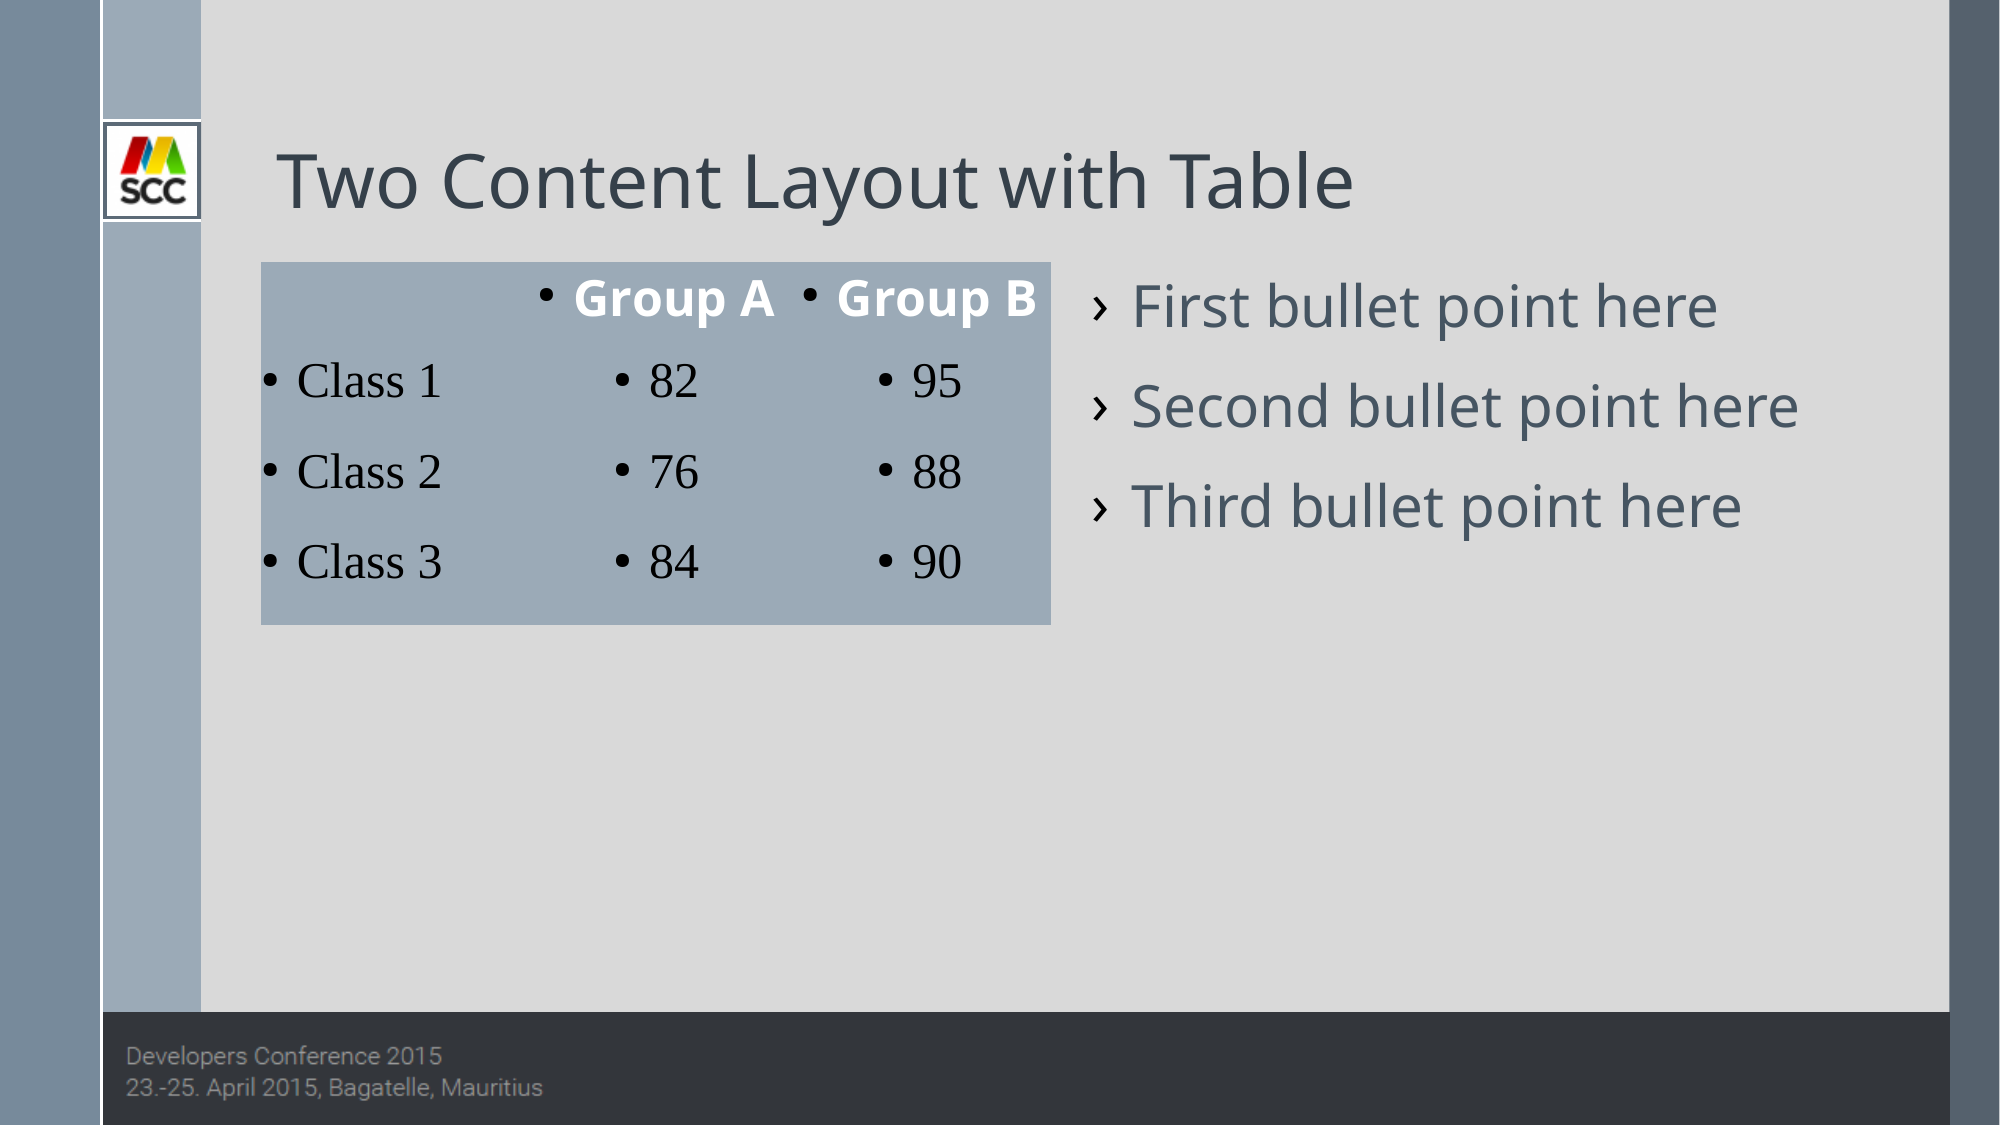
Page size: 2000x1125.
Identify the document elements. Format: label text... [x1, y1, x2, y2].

table_cell 84 [525, 534, 788, 625]
table_cell Class 3 [261, 534, 525, 625]
table_cell Class 2 [261, 444, 525, 534]
table_cell Class 1 [261, 353, 525, 444]
table_header Group A [525, 262, 788, 353]
title Two Content Layout with Table [261, 29, 1867, 233]
table_header Group B [788, 262, 1051, 353]
table_cell 82 [525, 353, 788, 444]
table_cell 76 [525, 444, 788, 534]
list First bullet point here Second bullet point here Third bullet point here [1076, 262, 1867, 1013]
table_cell 95 [788, 353, 1051, 444]
table_header [261, 262, 525, 353]
table_cell 90 [788, 534, 1051, 625]
table_cell 88 [788, 444, 1051, 534]
